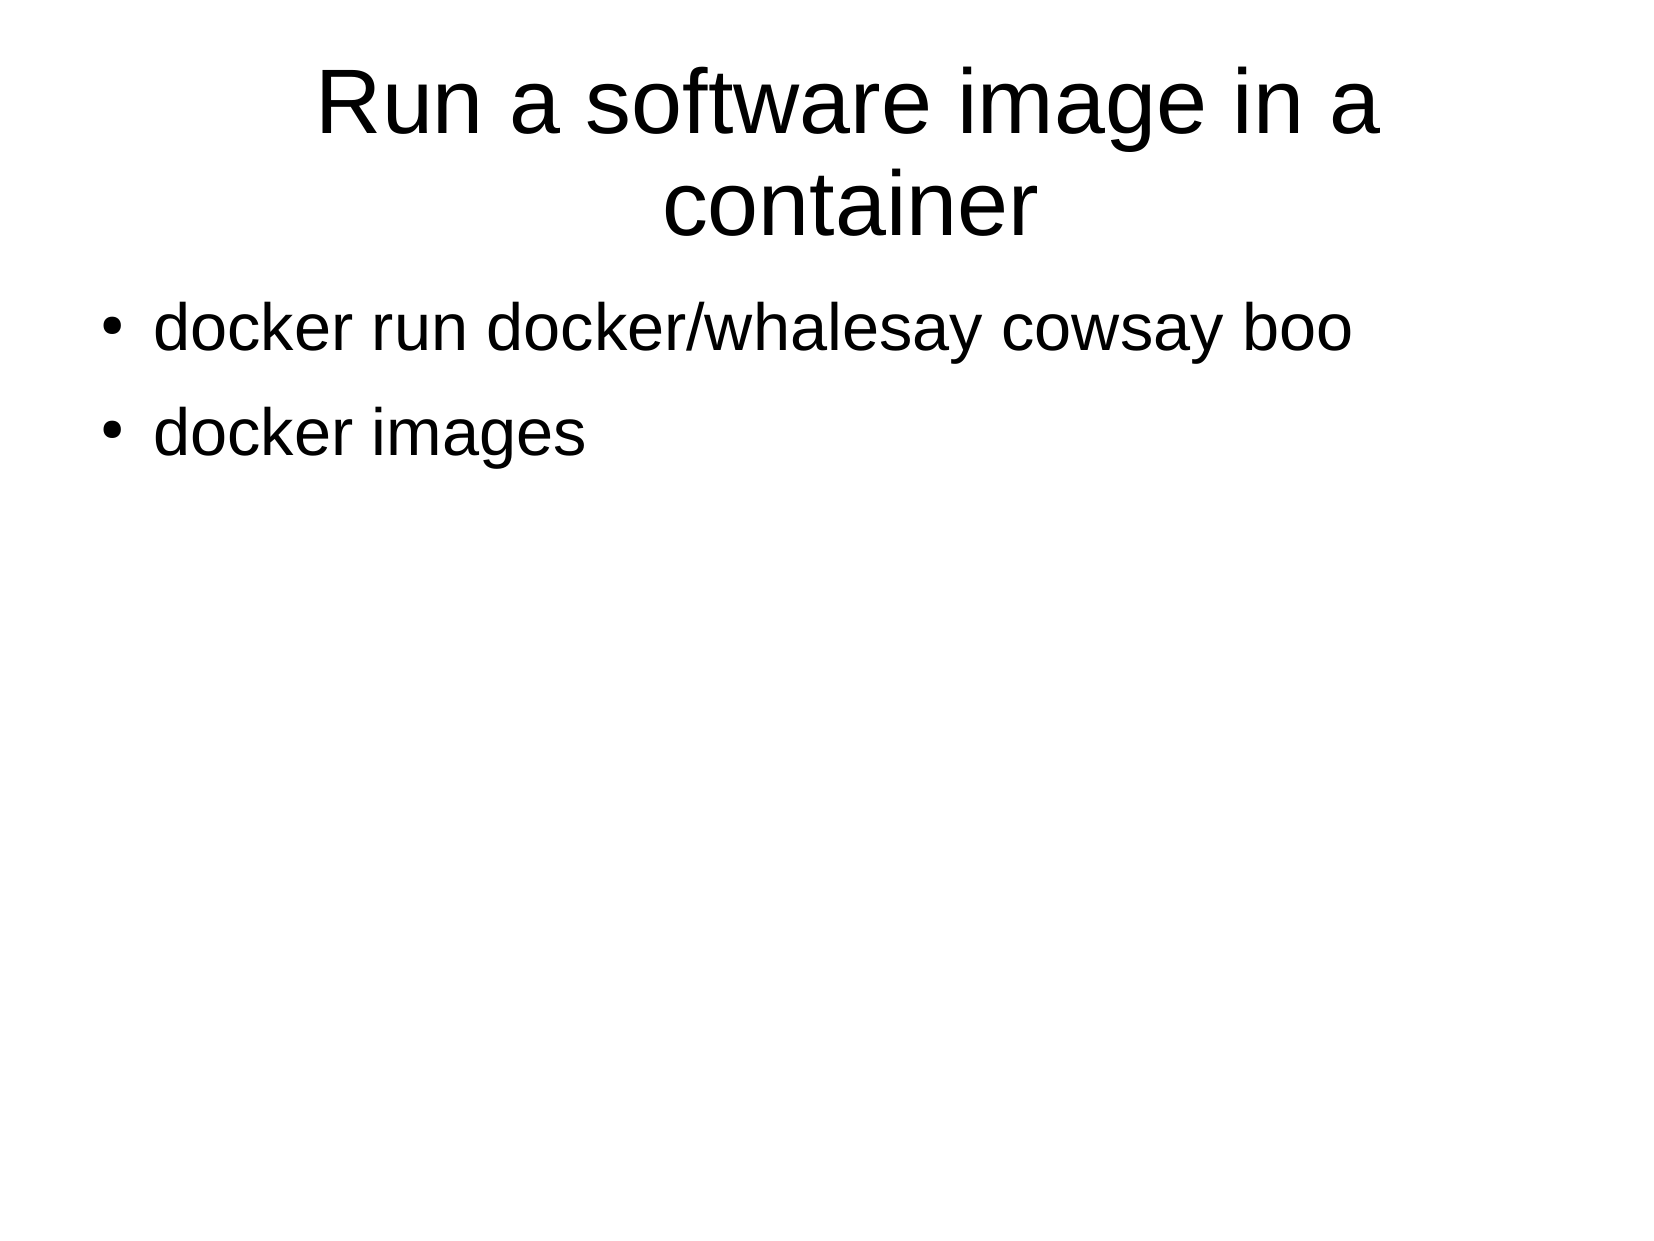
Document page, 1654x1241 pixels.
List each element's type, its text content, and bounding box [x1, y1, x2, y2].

title Run a software image in a container [82, 49, 1571, 257]
list docker run docker/whalesay cowsay boo docker images [82, 290, 1571, 1010]
